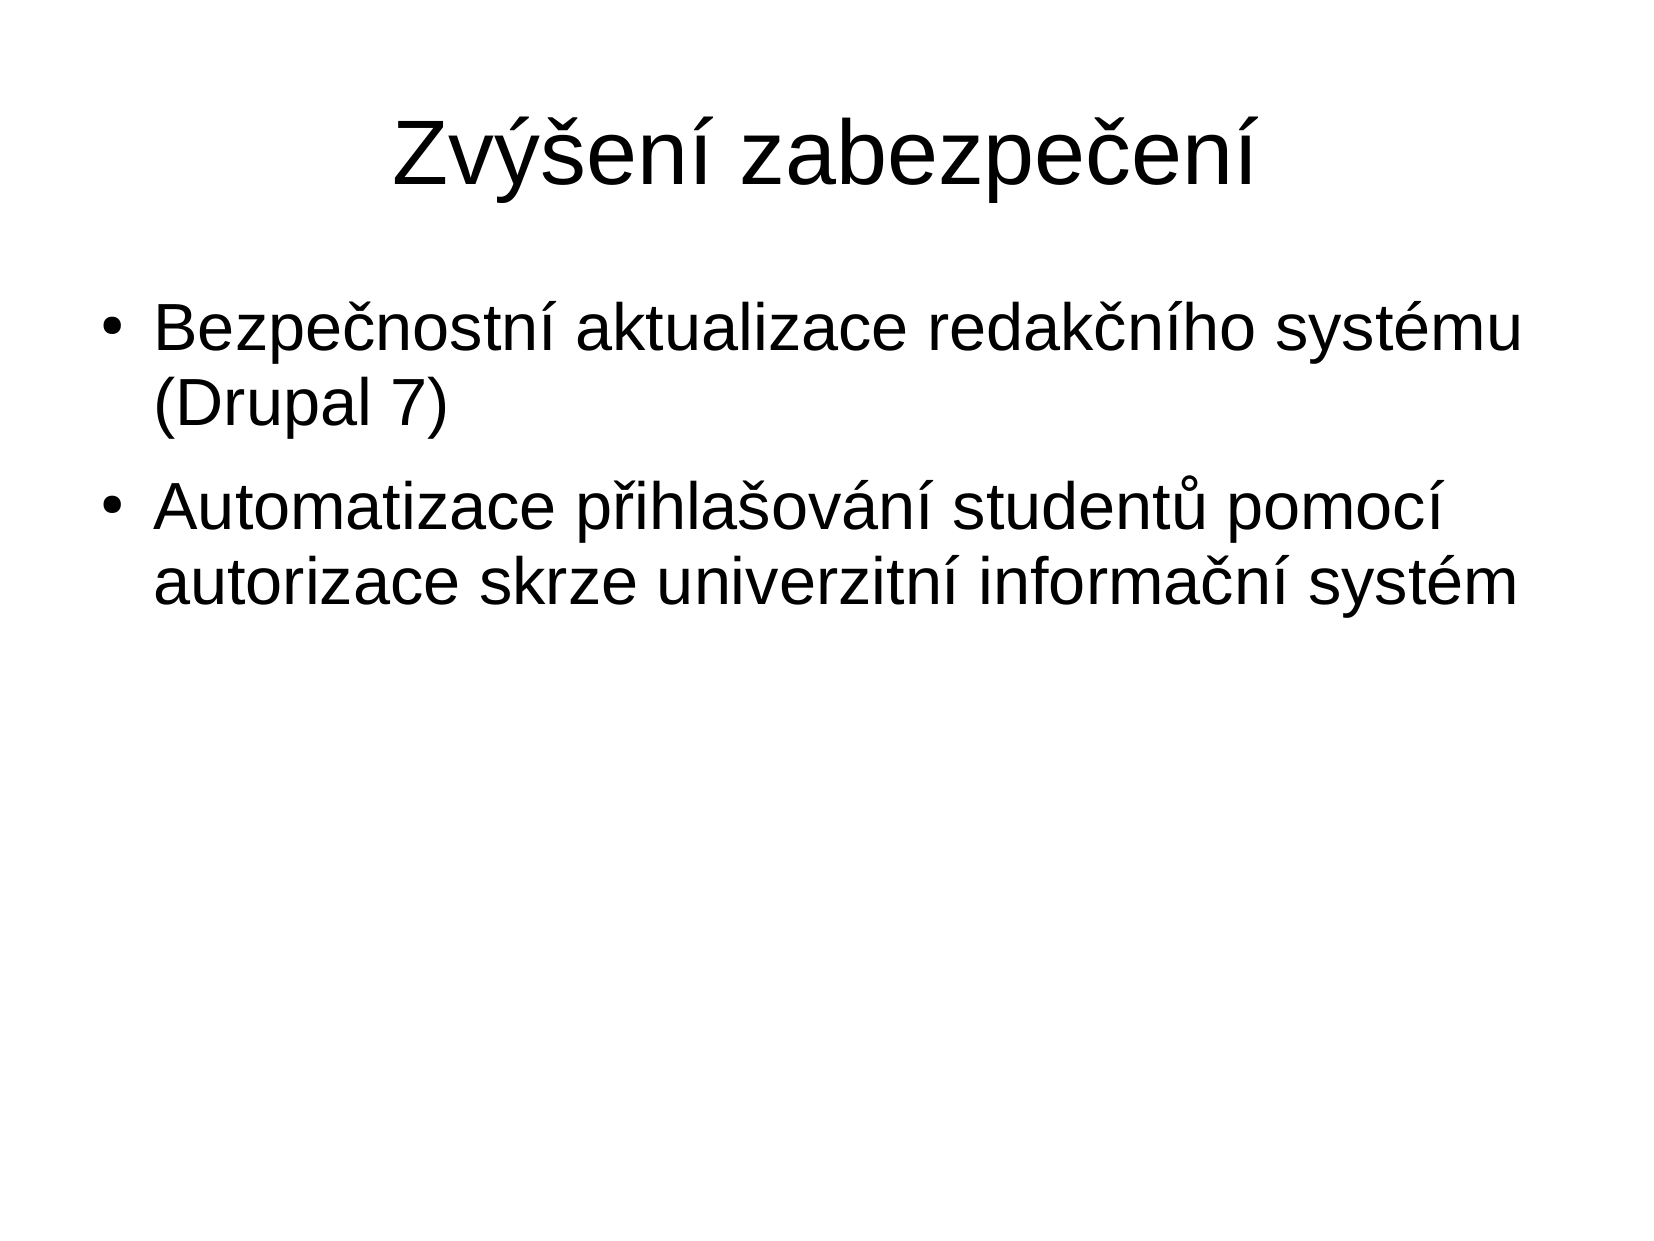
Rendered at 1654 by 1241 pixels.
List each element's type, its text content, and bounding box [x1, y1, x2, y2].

title Zvýšení zabezpečení [82, 49, 1571, 257]
list Bezpečnostní aktualizace redakčního systému (Drupal 7) Automatizace přihlašování studentů pomocí autorizace skrze univerzitní informační systém [82, 290, 1571, 1010]
